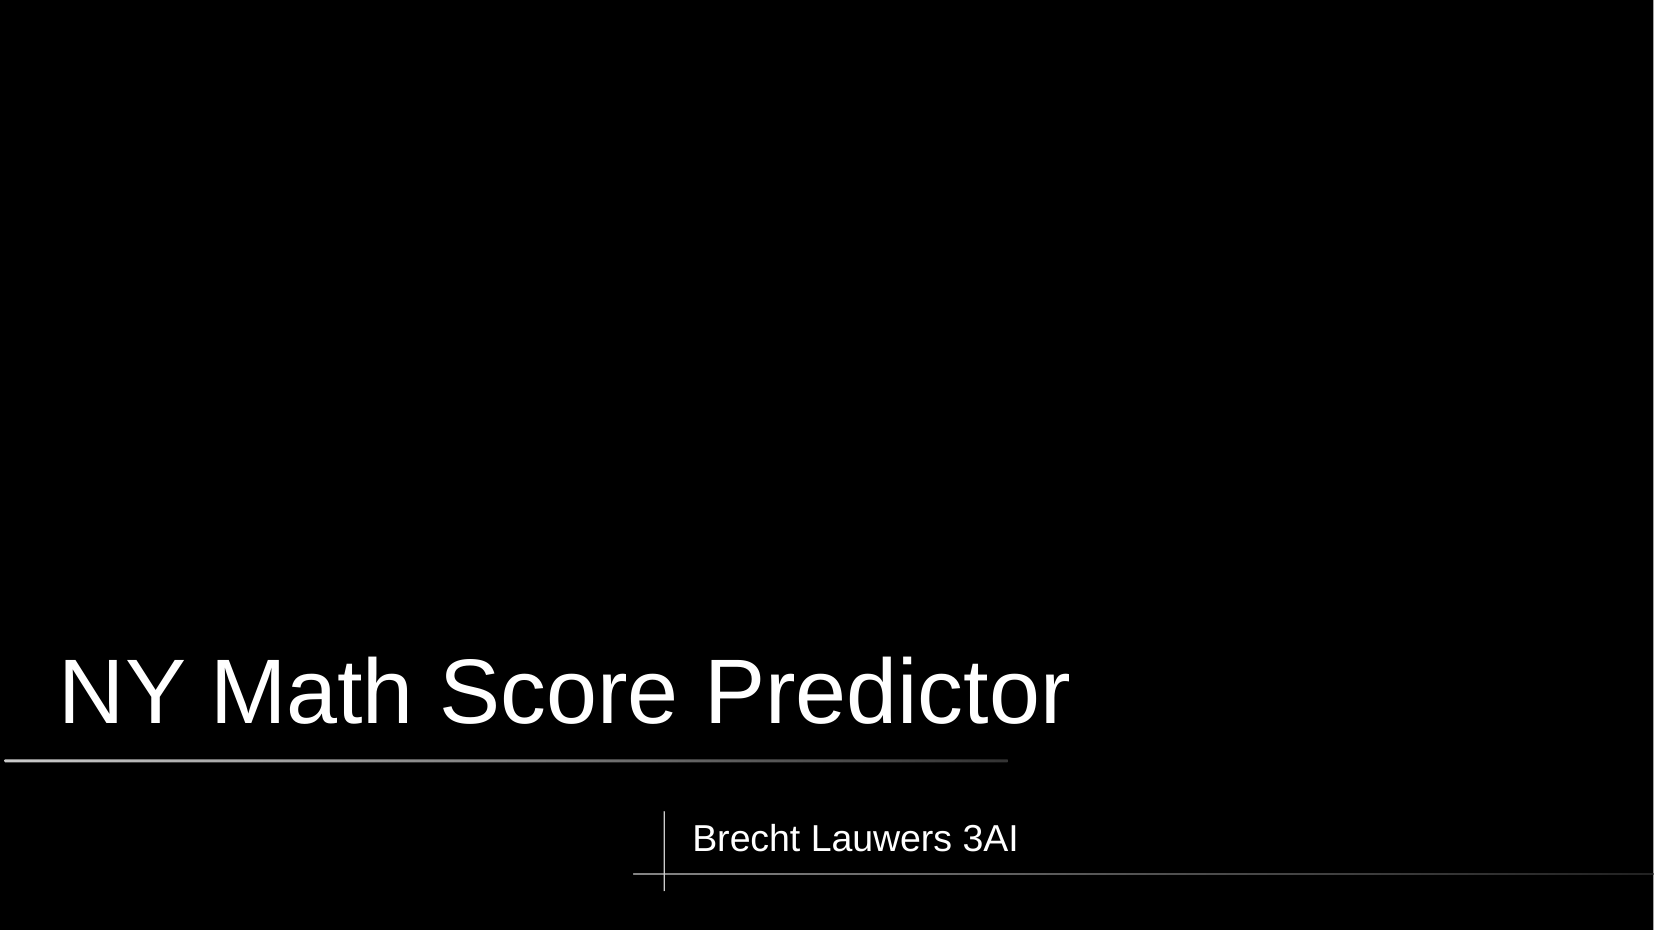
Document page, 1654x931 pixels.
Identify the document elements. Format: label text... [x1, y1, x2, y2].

title NY Math Score Predictor [59, 637, 1536, 746]
text_box Brecht Lauwers 3AI [677, 810, 1210, 867]
